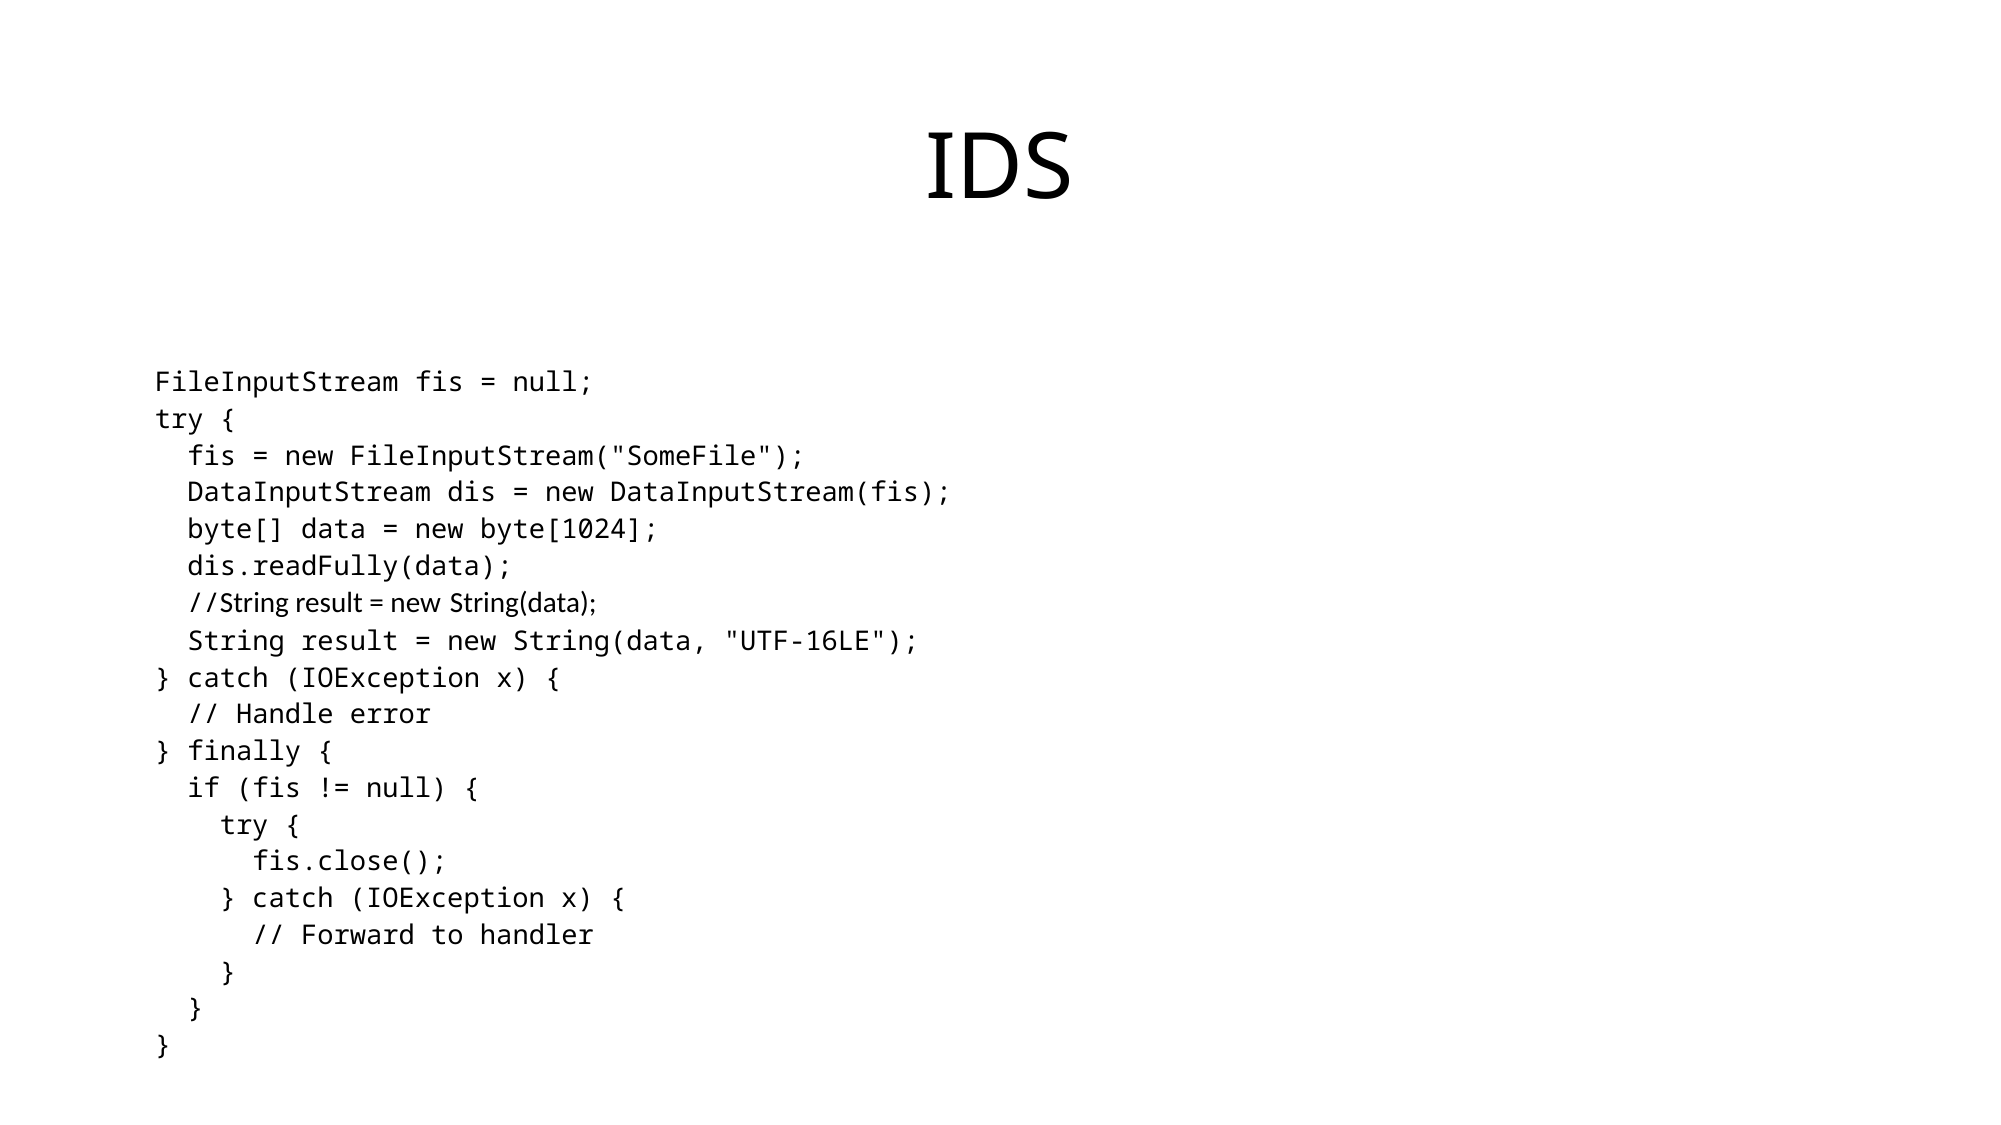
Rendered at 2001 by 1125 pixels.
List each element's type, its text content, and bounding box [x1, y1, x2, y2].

text_box IDS [137, 59, 1863, 278]
table_header FileInputStream fis = null; try { fis = new FileInputStream("SomeFile"); DataInputStream dis = new DataInputStream(fis); byte[] data = new byte[1024]; dis.readFully(data); //String result = new String(data); String result = new String(data, "UTF-16LE"); } catch (IOException x) { // Handle error } finally { if (fis != null) { try { fis.close(); } catch (IOException x) { // Forward to handler } } } [137, 356, 1862, 1070]
